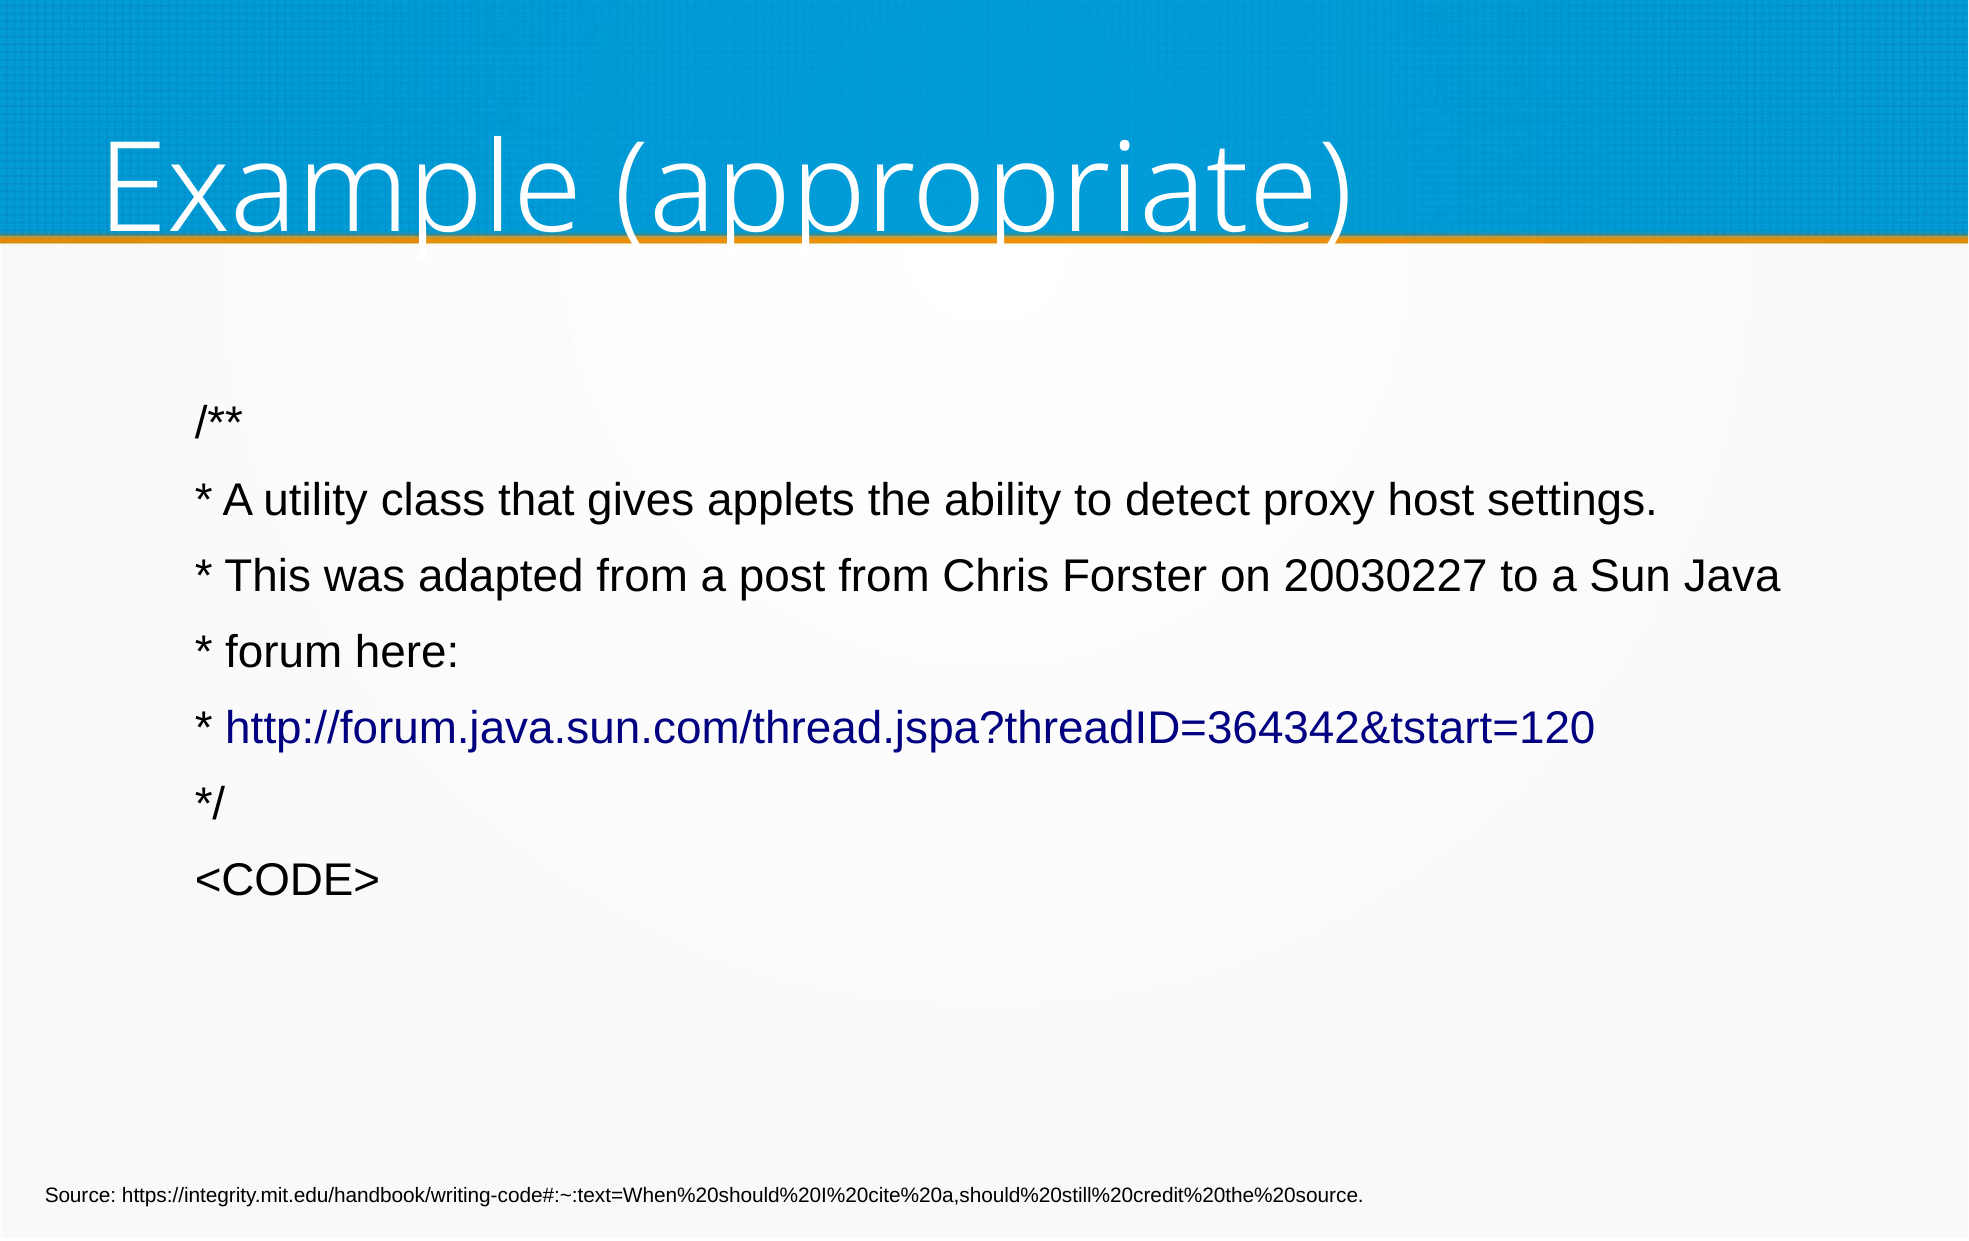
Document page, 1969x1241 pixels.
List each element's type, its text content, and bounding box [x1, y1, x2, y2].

picture [0, 233, 1969, 1241]
title Example (appropriate) [98, 49, 1870, 257]
text_box /** * A utility class that gives applets the ability to detect proxy host settings. * This was adapted from a post from Chris Forster on 20030227 to a Sun Java * forum here: * http://forum.java.sun.com/thread.jspa?threadID=364342&tstart=120 */ <CODE> [180, 390, 1831, 1067]
text_box Source: https://integrity.mit.edu/handbook/writing-code#:~:text=When%20should%20I%20cite%20a,should%20still%20credit%20the%20source. [30, 1176, 1831, 1241]
